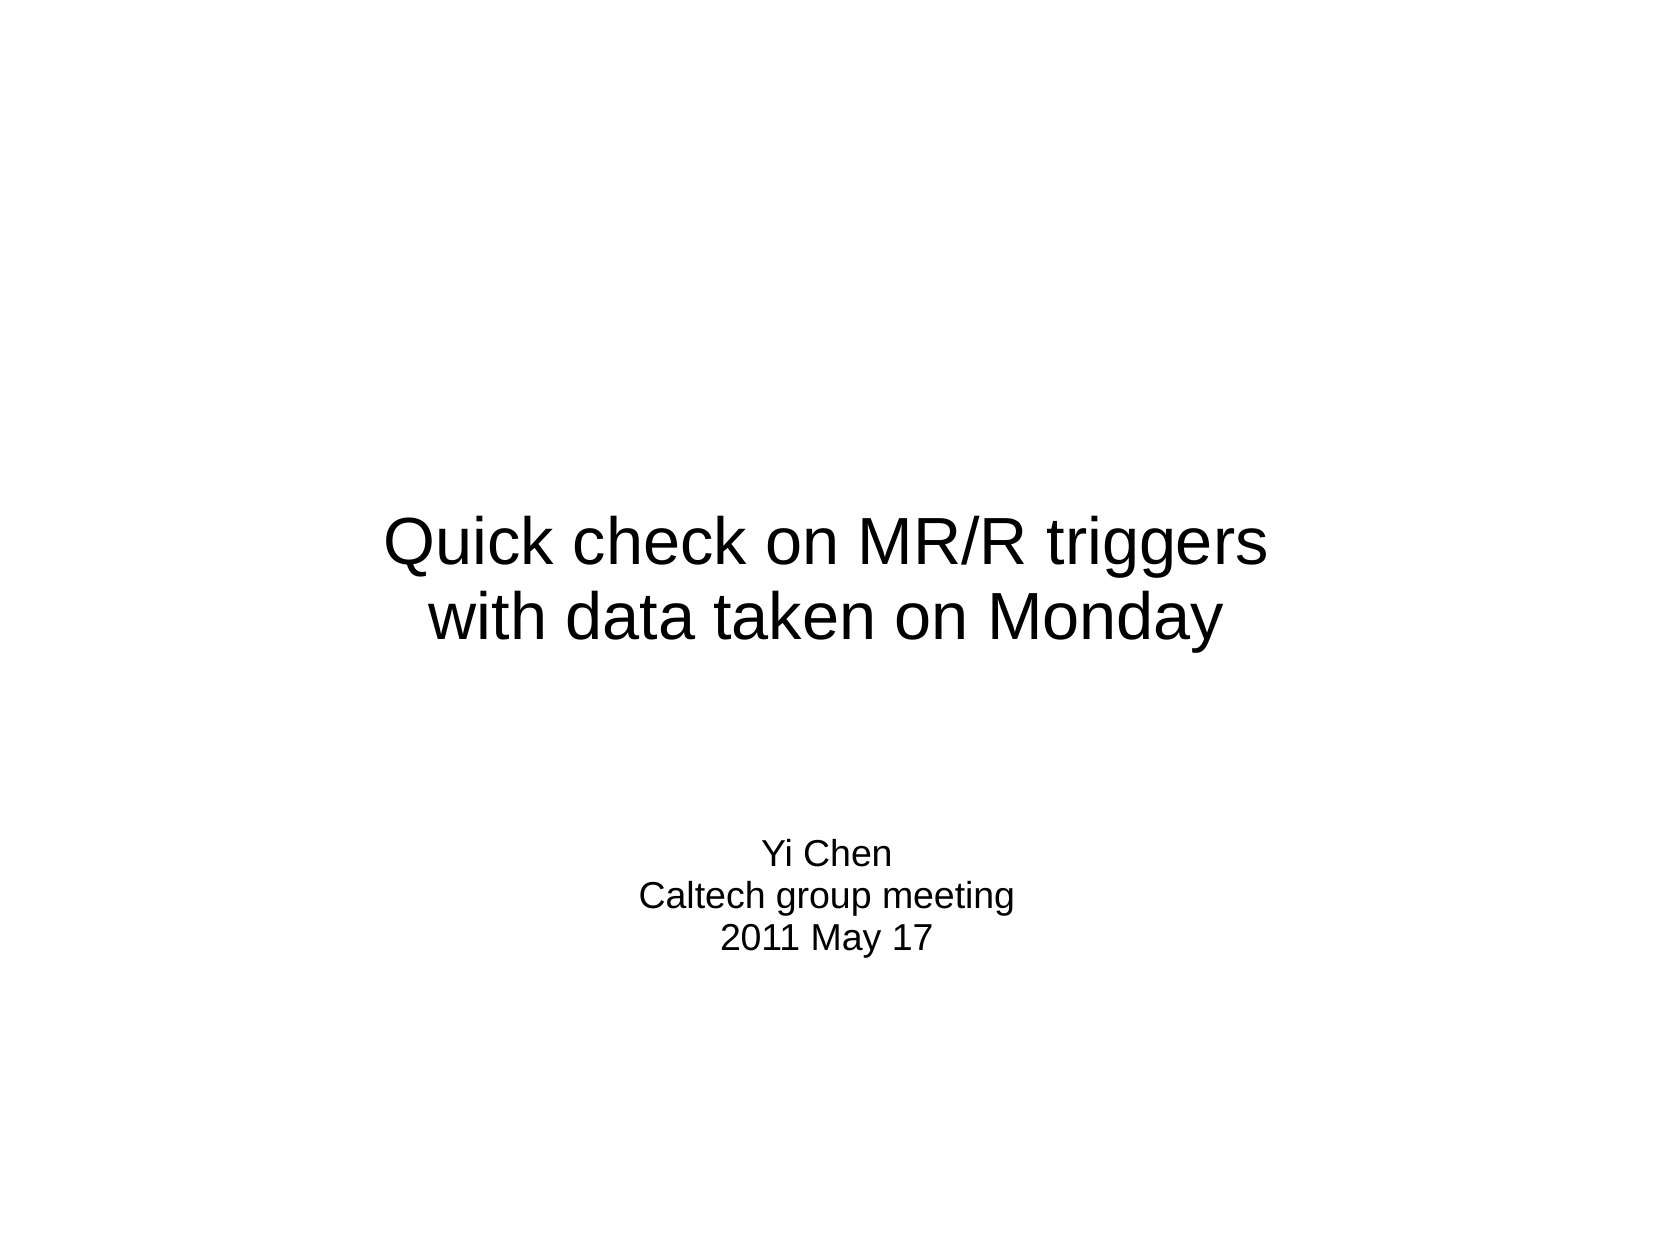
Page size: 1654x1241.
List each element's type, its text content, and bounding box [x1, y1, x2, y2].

text_box Yi Chen Caltech group meeting 2011 May 17 [583, 825, 1071, 966]
subtitle Quick check on MR/R triggers with data taken on Monday [82, 49, 1571, 1109]
